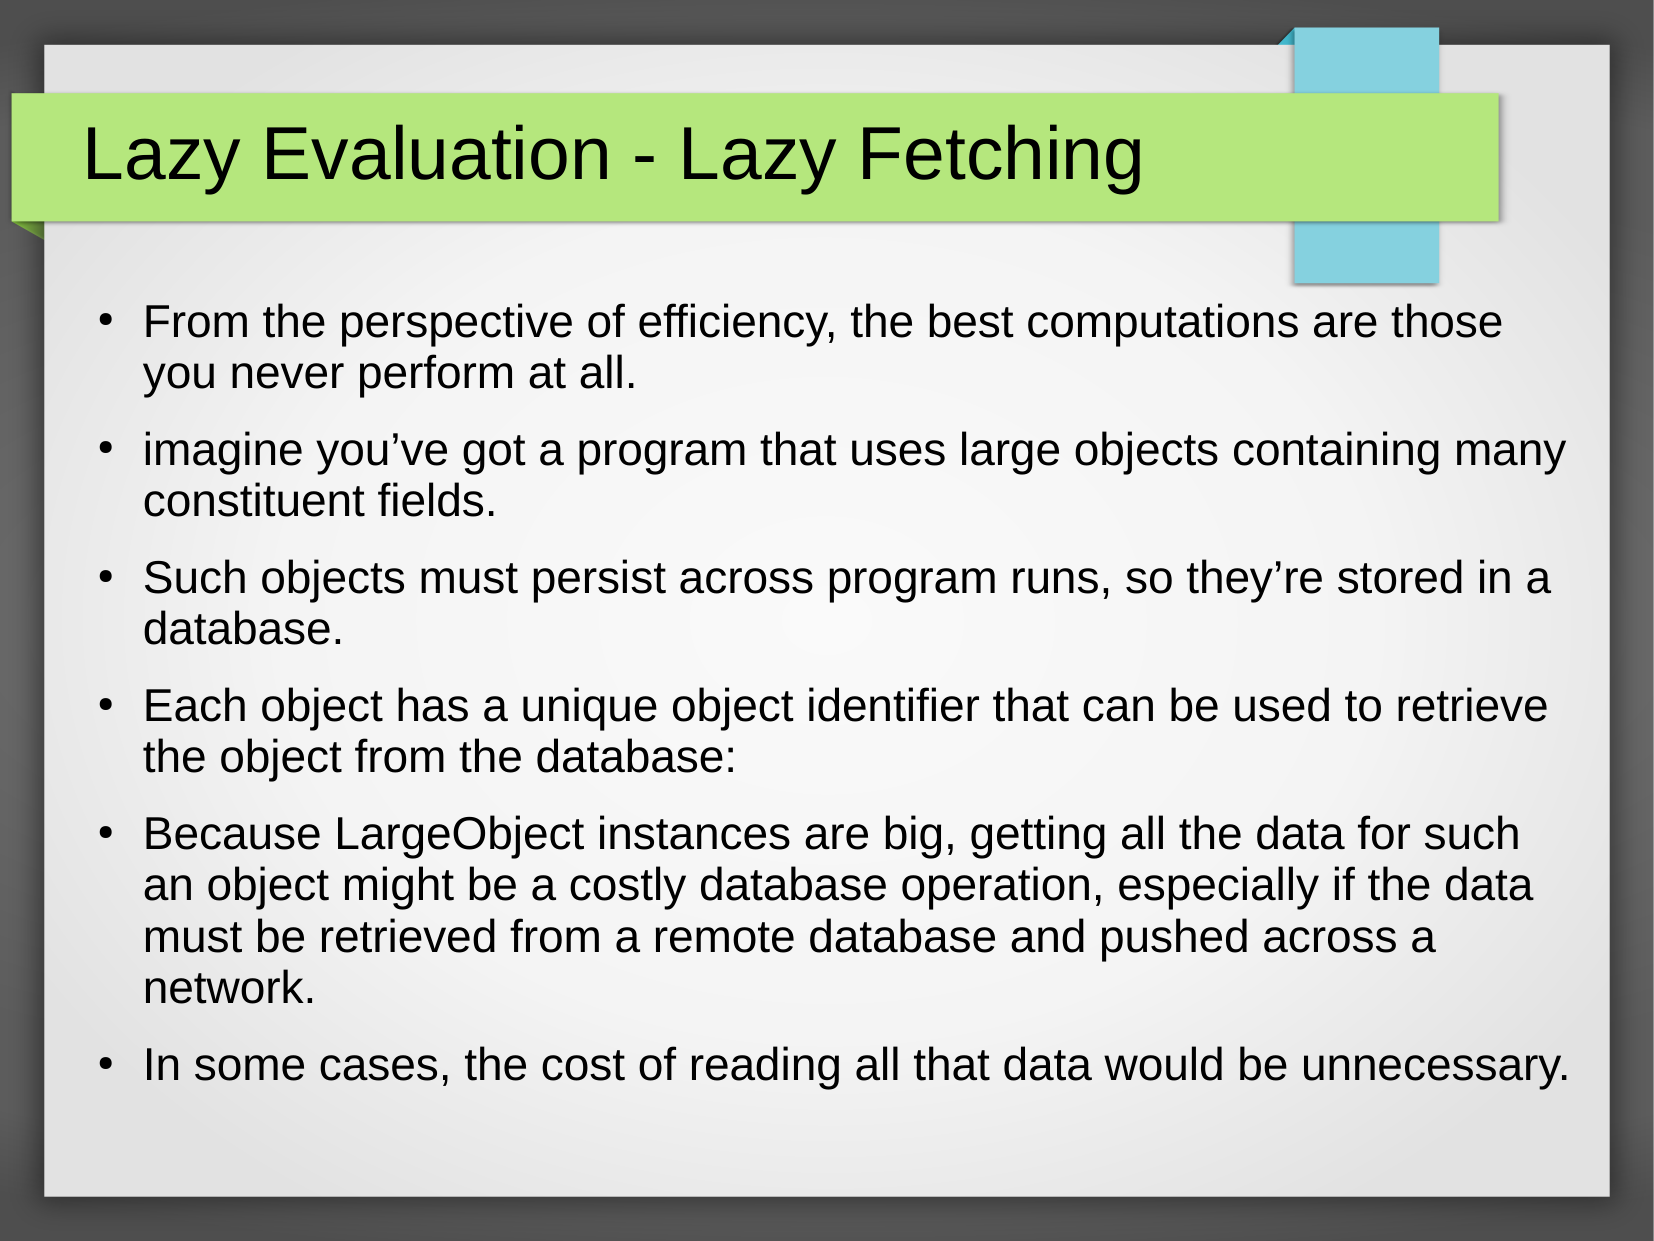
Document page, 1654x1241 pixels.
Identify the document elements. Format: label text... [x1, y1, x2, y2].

list From the perspective of efficiency, the best computations are those you never perform at all. imagine you’ve got a program that uses large objects containing many constituent fields. Such objects must persist across program runs, so they’re stored in a database. Each object has a unique object identifier that can be used to retrieve the object from the database: Because LargeObject instances are big, getting all the data for such an object might be a costly database operation, especially if the data must be retrieved from a remote database and pushed across a network. In some cases, the cost of reading all that data would be unnecessary. [82, 295, 1571, 1130]
title Lazy Evaluation - Lazy Fetching [82, 94, 1264, 213]
picture [0, 0, 1654, 1241]
